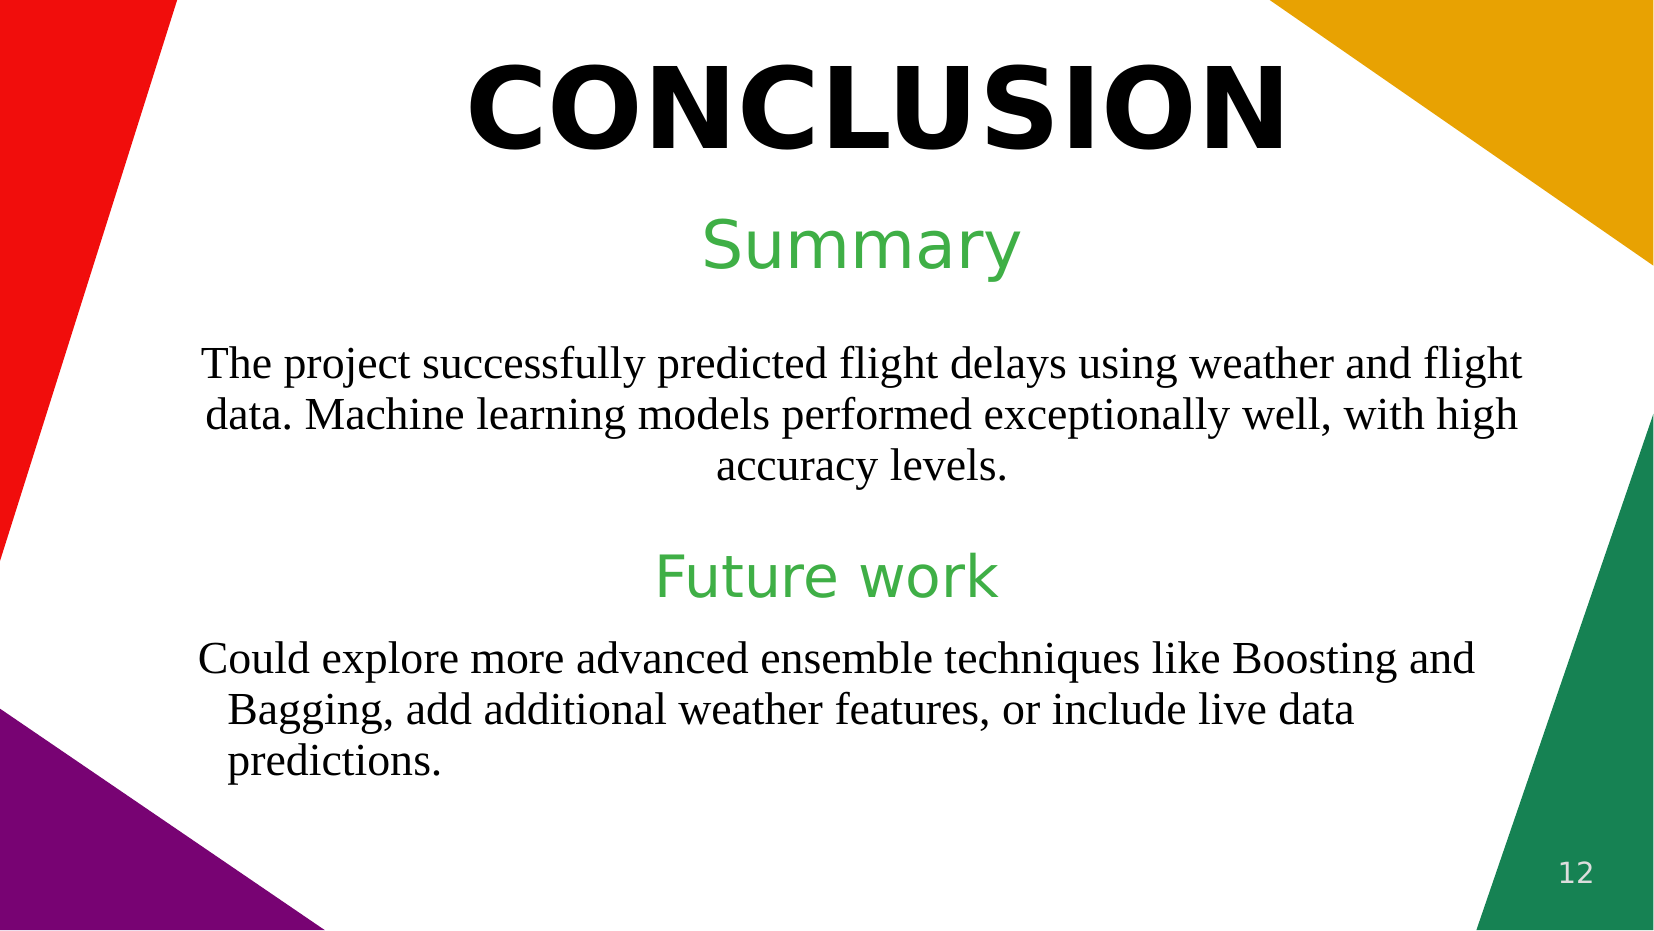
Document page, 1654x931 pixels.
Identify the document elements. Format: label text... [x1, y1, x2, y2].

title CONCLUSION [147, 43, 1565, 248]
list Summary The project successfully predicted flight delays using weather and flight data. Machine learning models performed exceptionally well, with high accuracy levels. Future work Could explore more advanced ensemble techniques like Boosting and Bagging, add additional weather features, or include live data predictions. [118, 206, 1536, 798]
